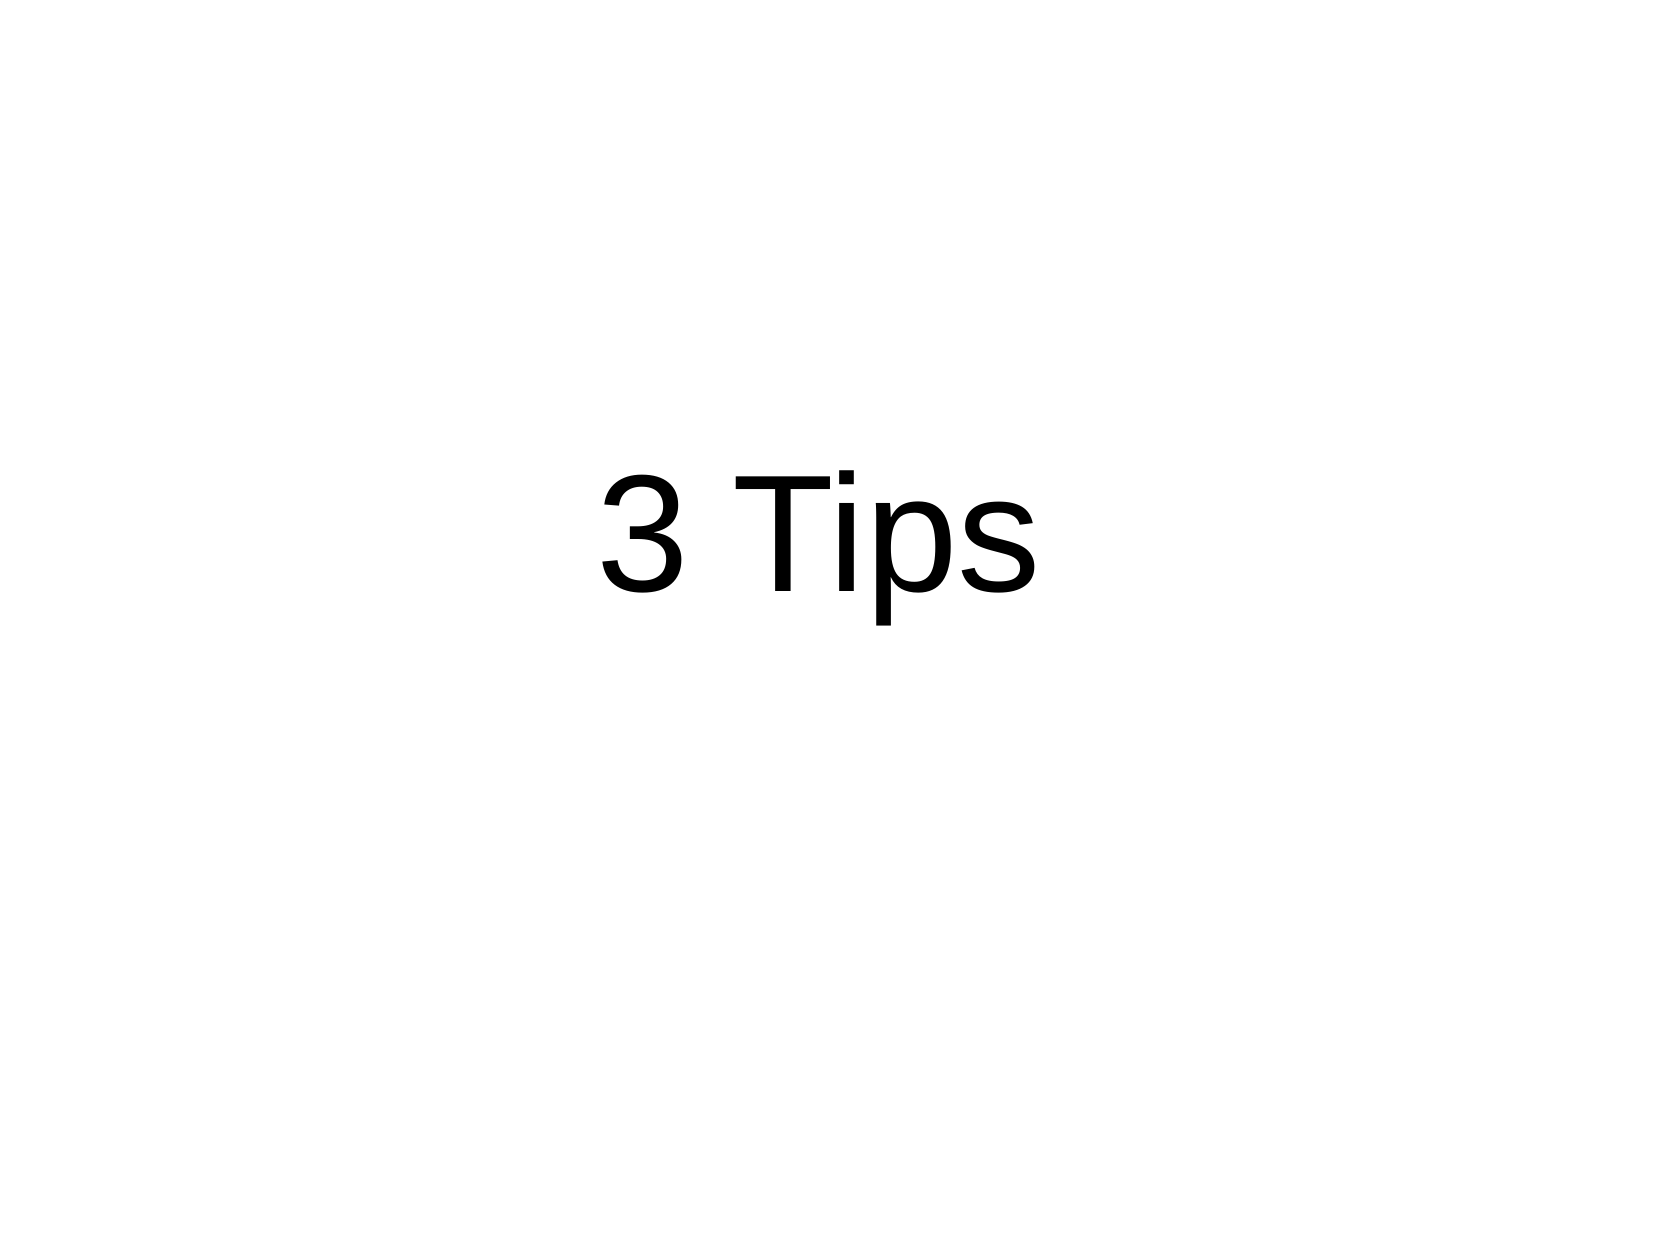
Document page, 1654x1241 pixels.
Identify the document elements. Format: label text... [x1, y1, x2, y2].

title 3 Tips [75, 430, 1564, 638]
